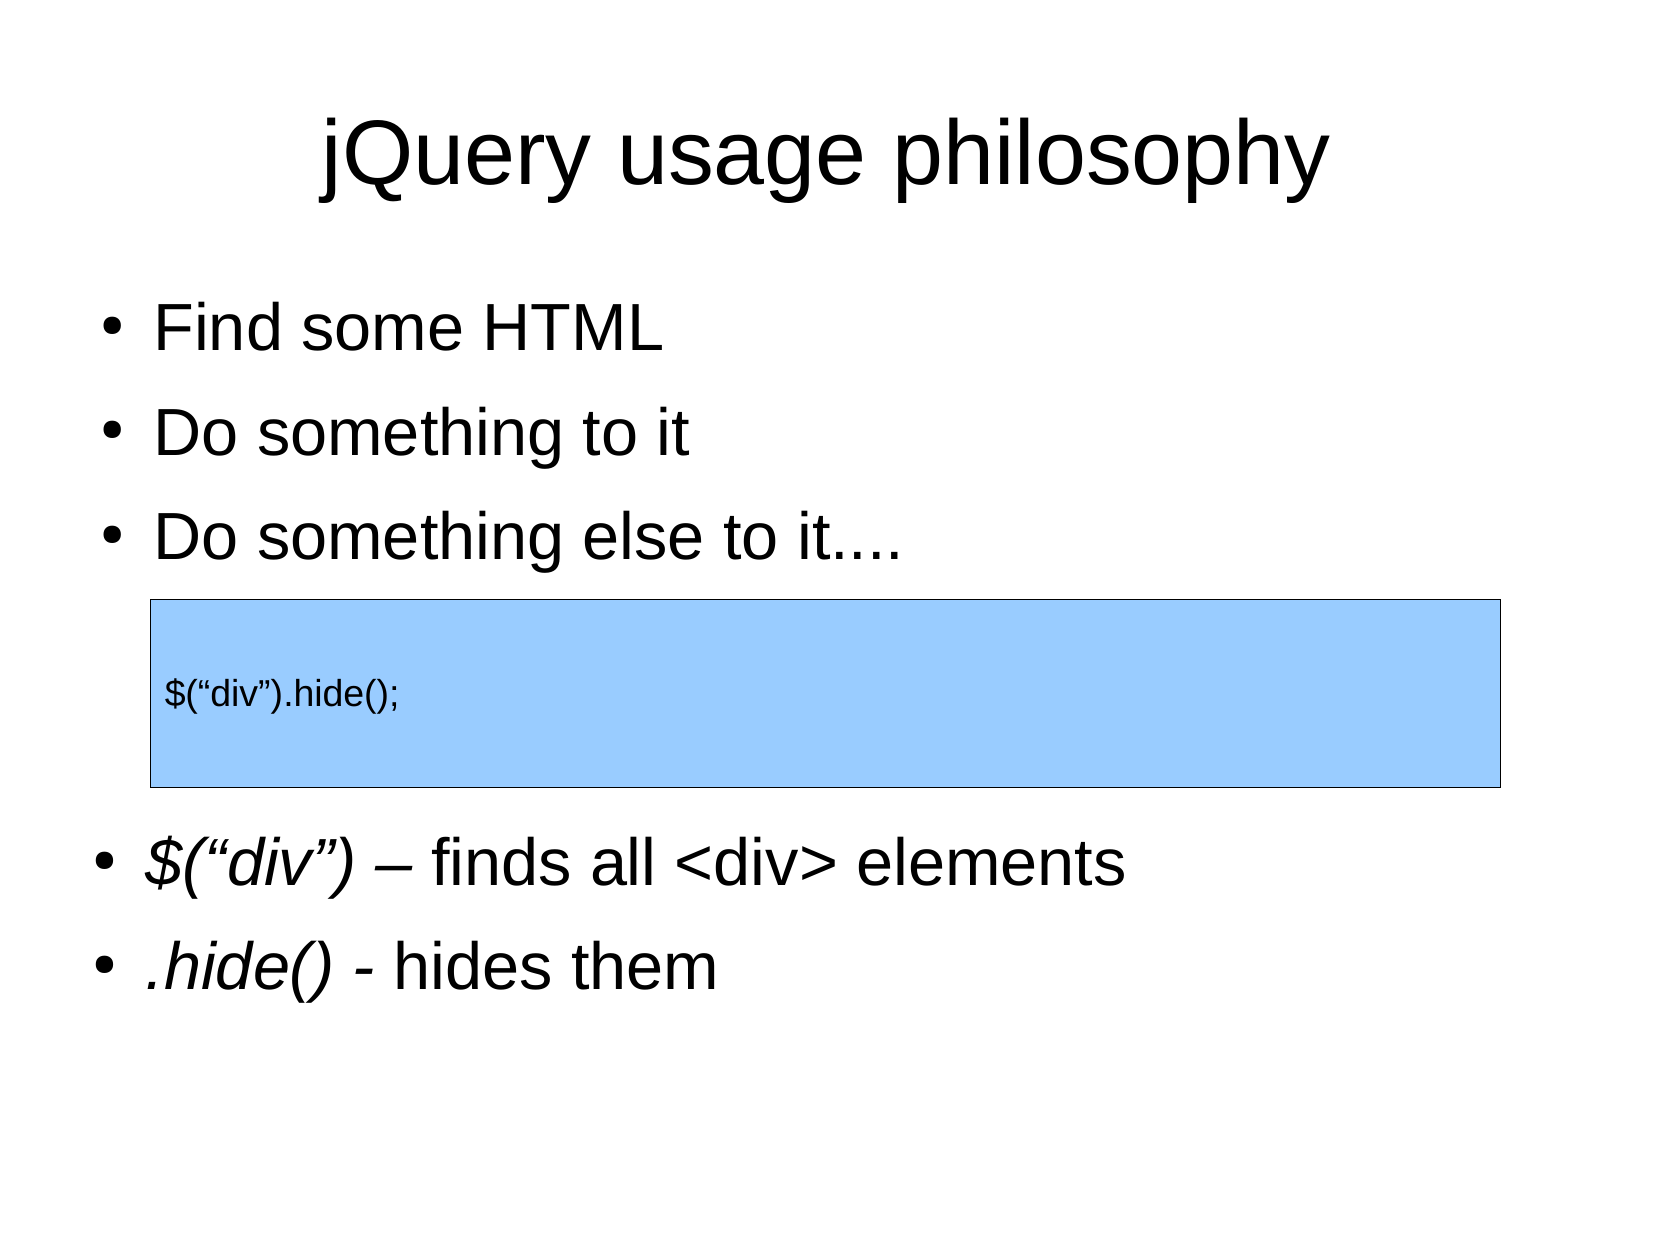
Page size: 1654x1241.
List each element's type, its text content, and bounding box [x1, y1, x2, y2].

title jQuery usage philosophy [82, 49, 1571, 257]
list $(“div”) – finds all <div> elements .hide() - hides them [75, 825, 1564, 1098]
text_box $(“div”).hide(); [150, 599, 1501, 788]
list Find some HTML Do something to it Do something else to it.... [82, 290, 1571, 574]
